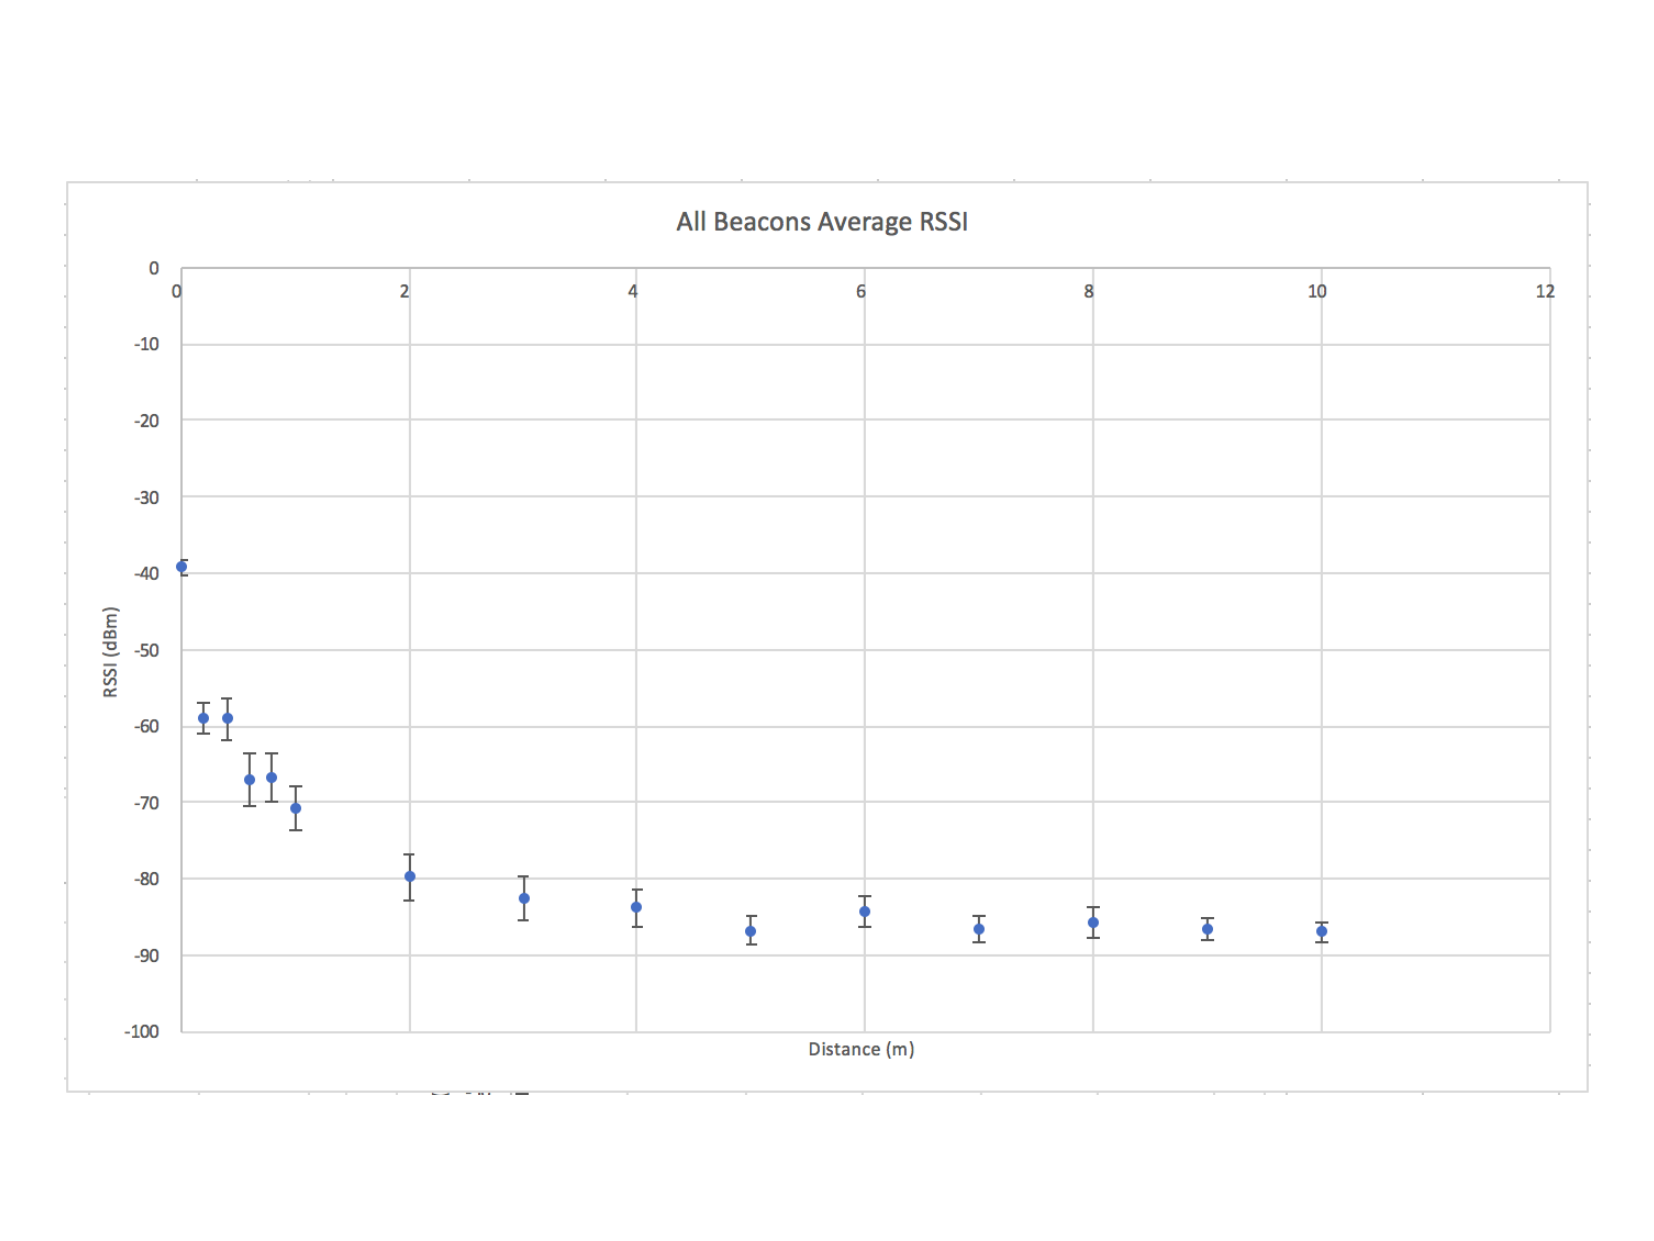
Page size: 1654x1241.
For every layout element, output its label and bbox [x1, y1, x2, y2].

picture [64, 179, 1591, 1096]
